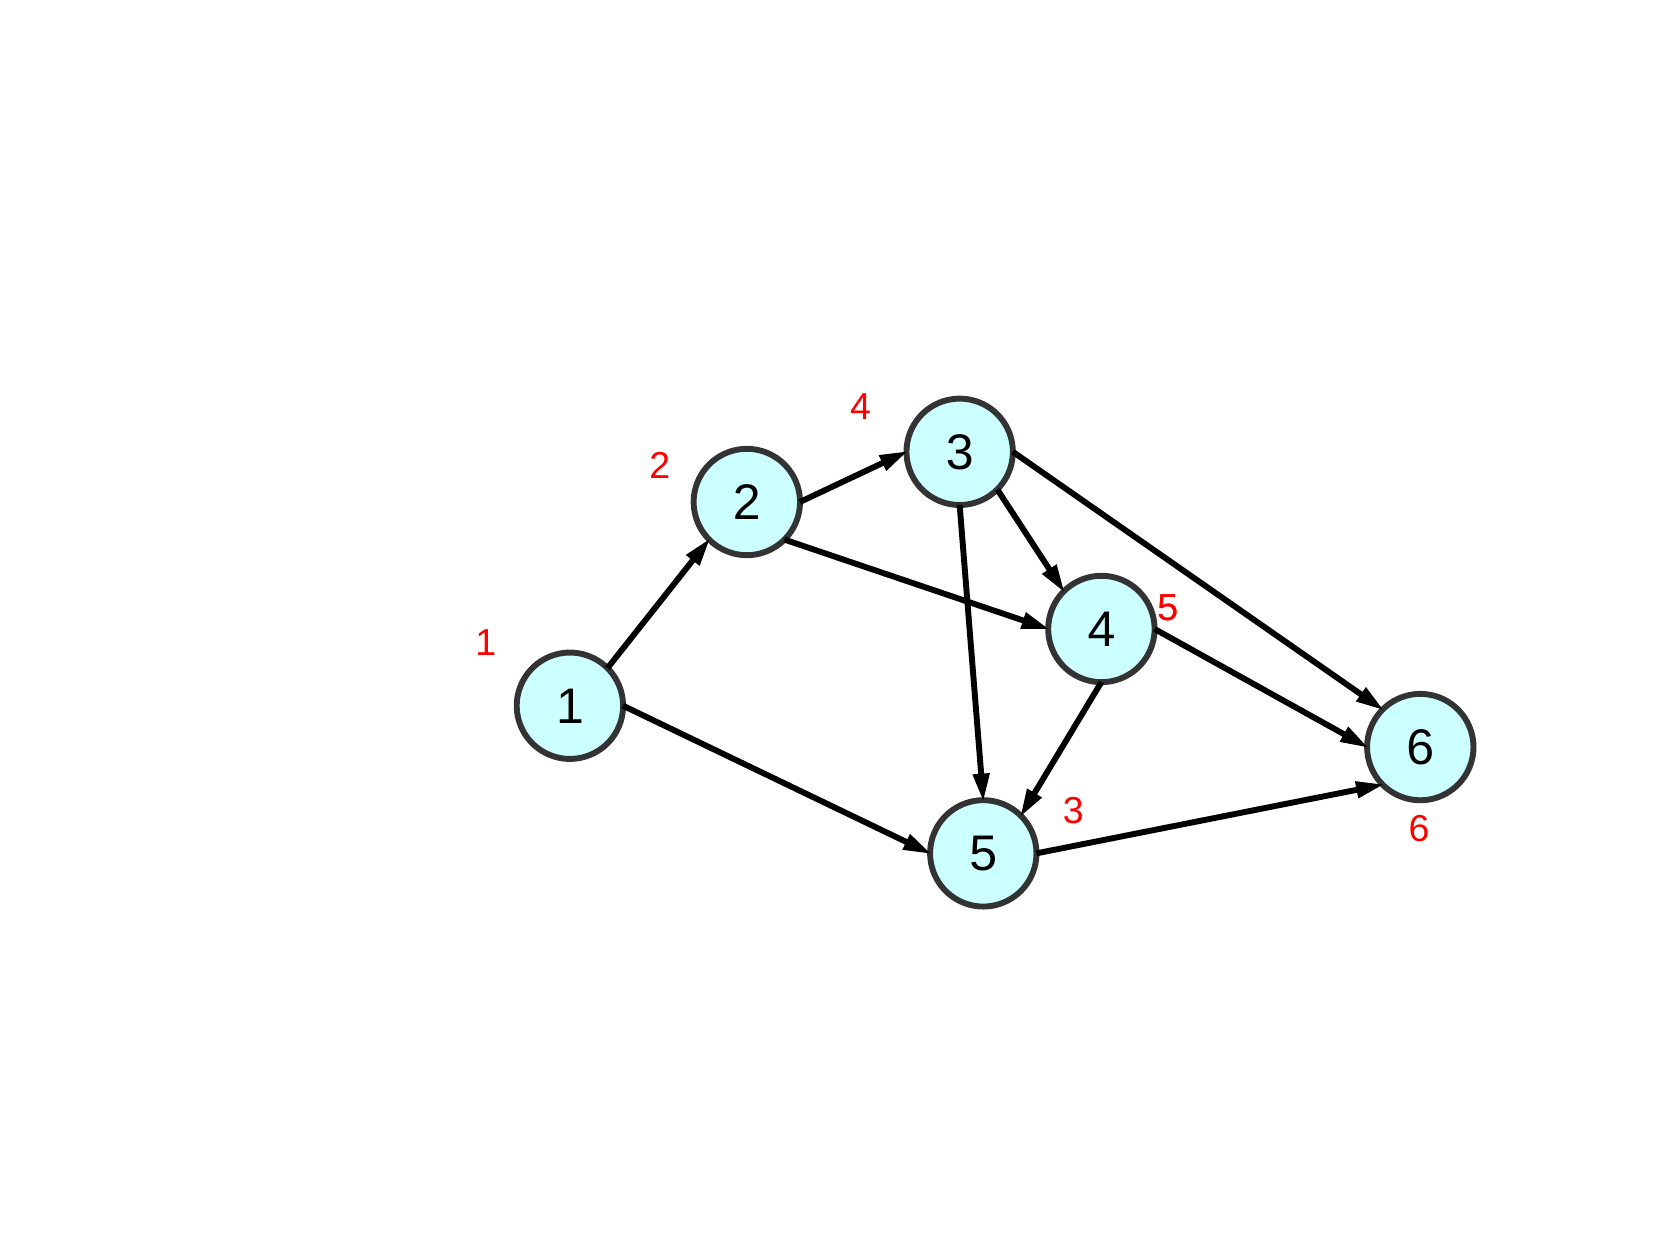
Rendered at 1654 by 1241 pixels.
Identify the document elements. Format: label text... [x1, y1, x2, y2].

text_box 4 [835, 377, 886, 435]
text_box 1 [516, 652, 623, 759]
text_box 2 [634, 437, 686, 494]
text_box 6 [1367, 693, 1474, 800]
text_box 4 [1048, 575, 1155, 683]
text_box 6 [1393, 800, 1445, 858]
text_box 5 [1142, 578, 1193, 636]
text_box 3 [906, 398, 1013, 505]
text_box 1 [460, 614, 512, 672]
text_box 5 [930, 800, 1037, 907]
text_box 3 [1048, 781, 1099, 839]
text_box 2 [693, 448, 800, 556]
